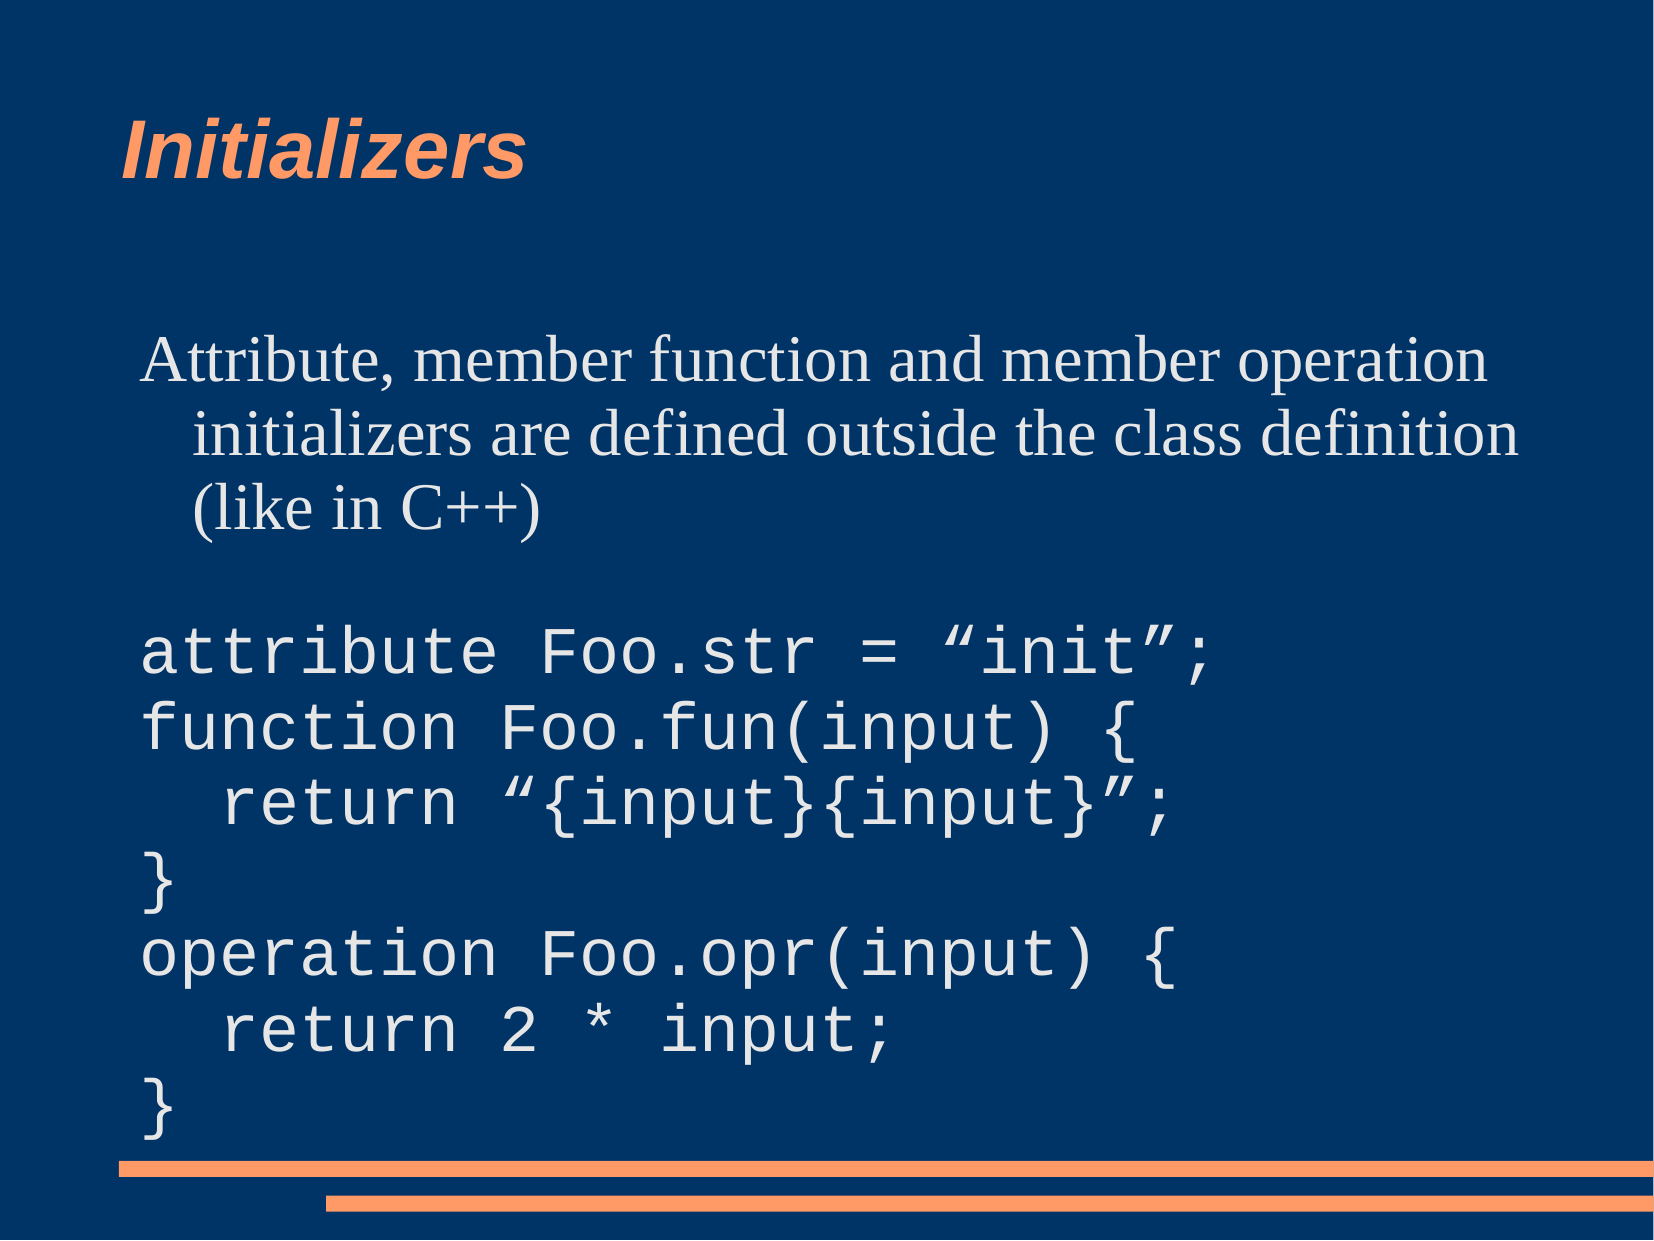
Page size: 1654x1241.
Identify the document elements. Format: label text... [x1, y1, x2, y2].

list Attribute, member function and member operation initializers are defined outside the class definition (like in C++) attribute Foo.str = “init”; function Foo.fun(input) { return “{input}{input}”; } operation Foo.opr(input) { return 2 * input; } [121, 322, 1561, 1148]
title Initializers [121, 46, 1534, 254]
